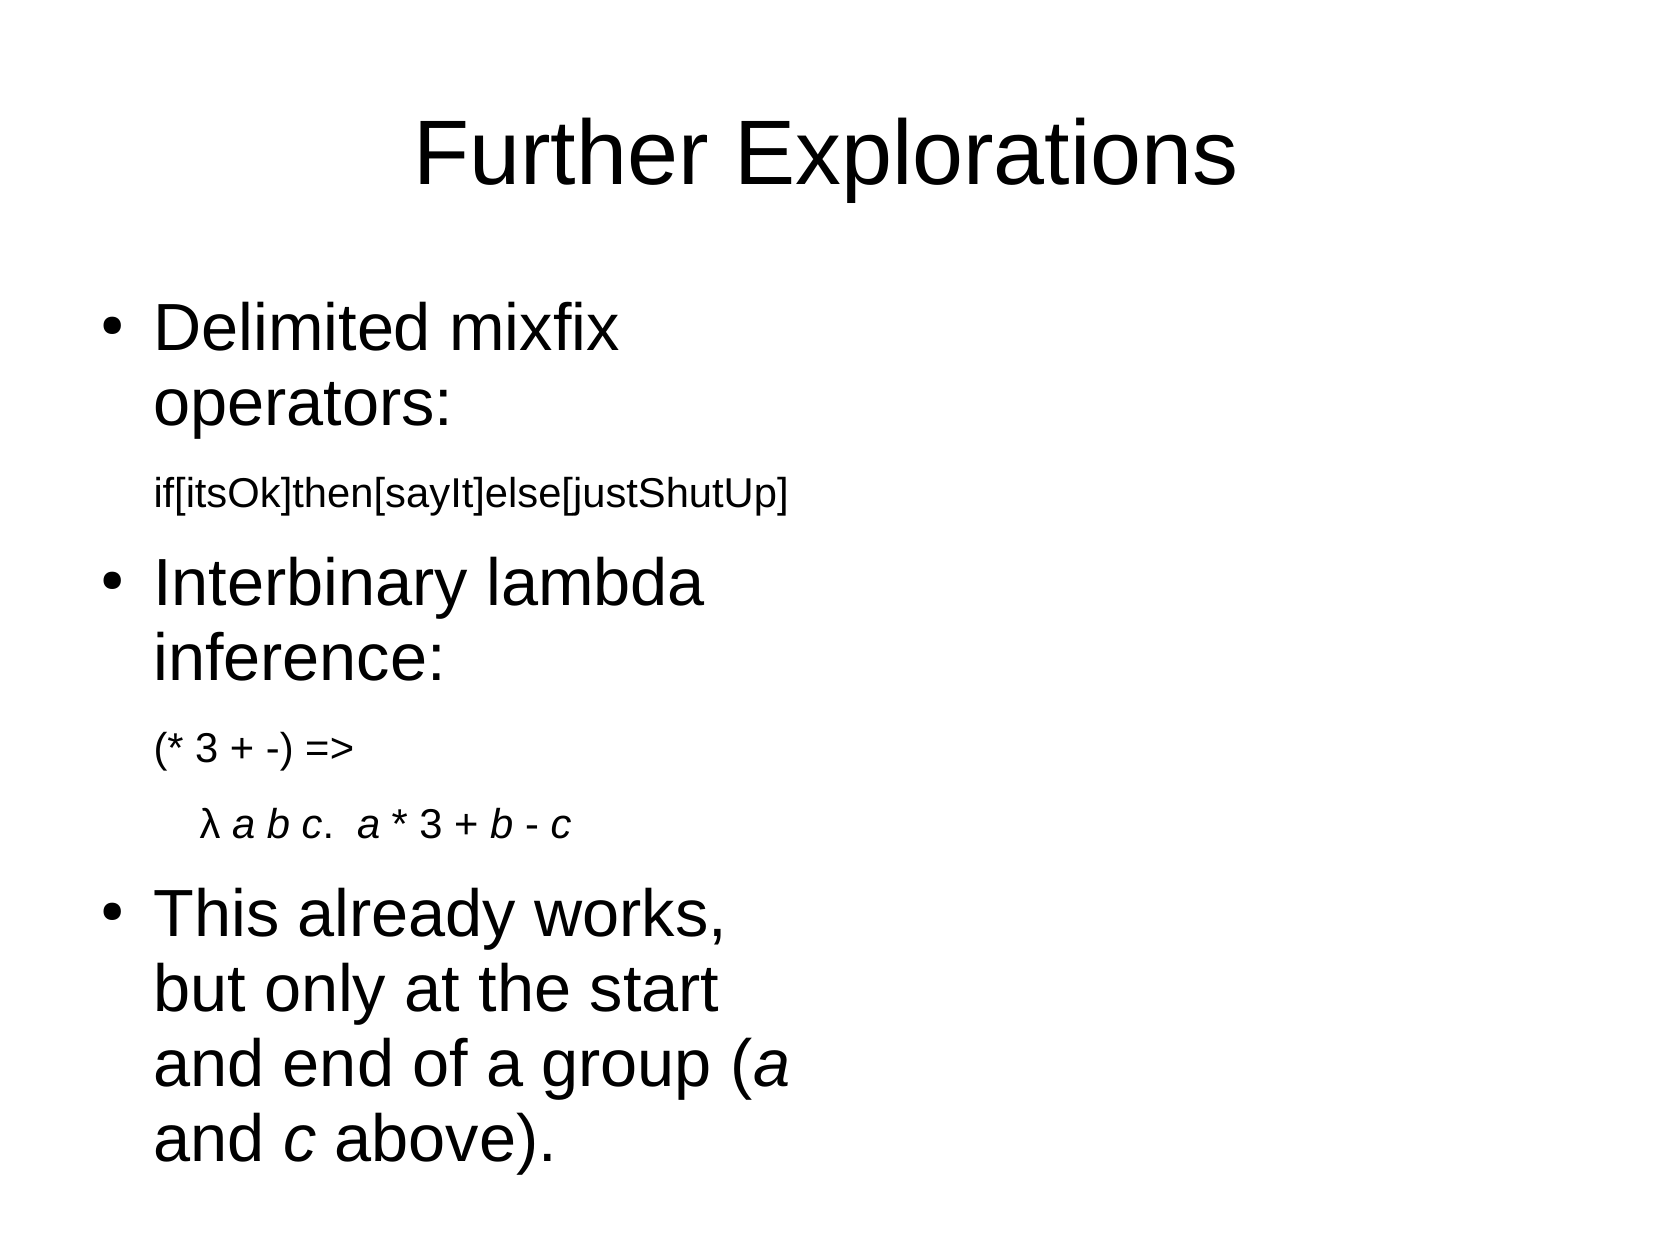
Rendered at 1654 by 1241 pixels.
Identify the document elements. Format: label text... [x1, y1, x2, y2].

title Further Explorations [82, 49, 1571, 257]
list Delimited mixfix operators: if[itsOk]then[sayIt]else[justShutUp] Interbinary lambda inference: (* 3 + -) => λ a b c. a * 3 + b - c This already works, but only at the start and end of a group (a and c above). [82, 290, 793, 1096]
